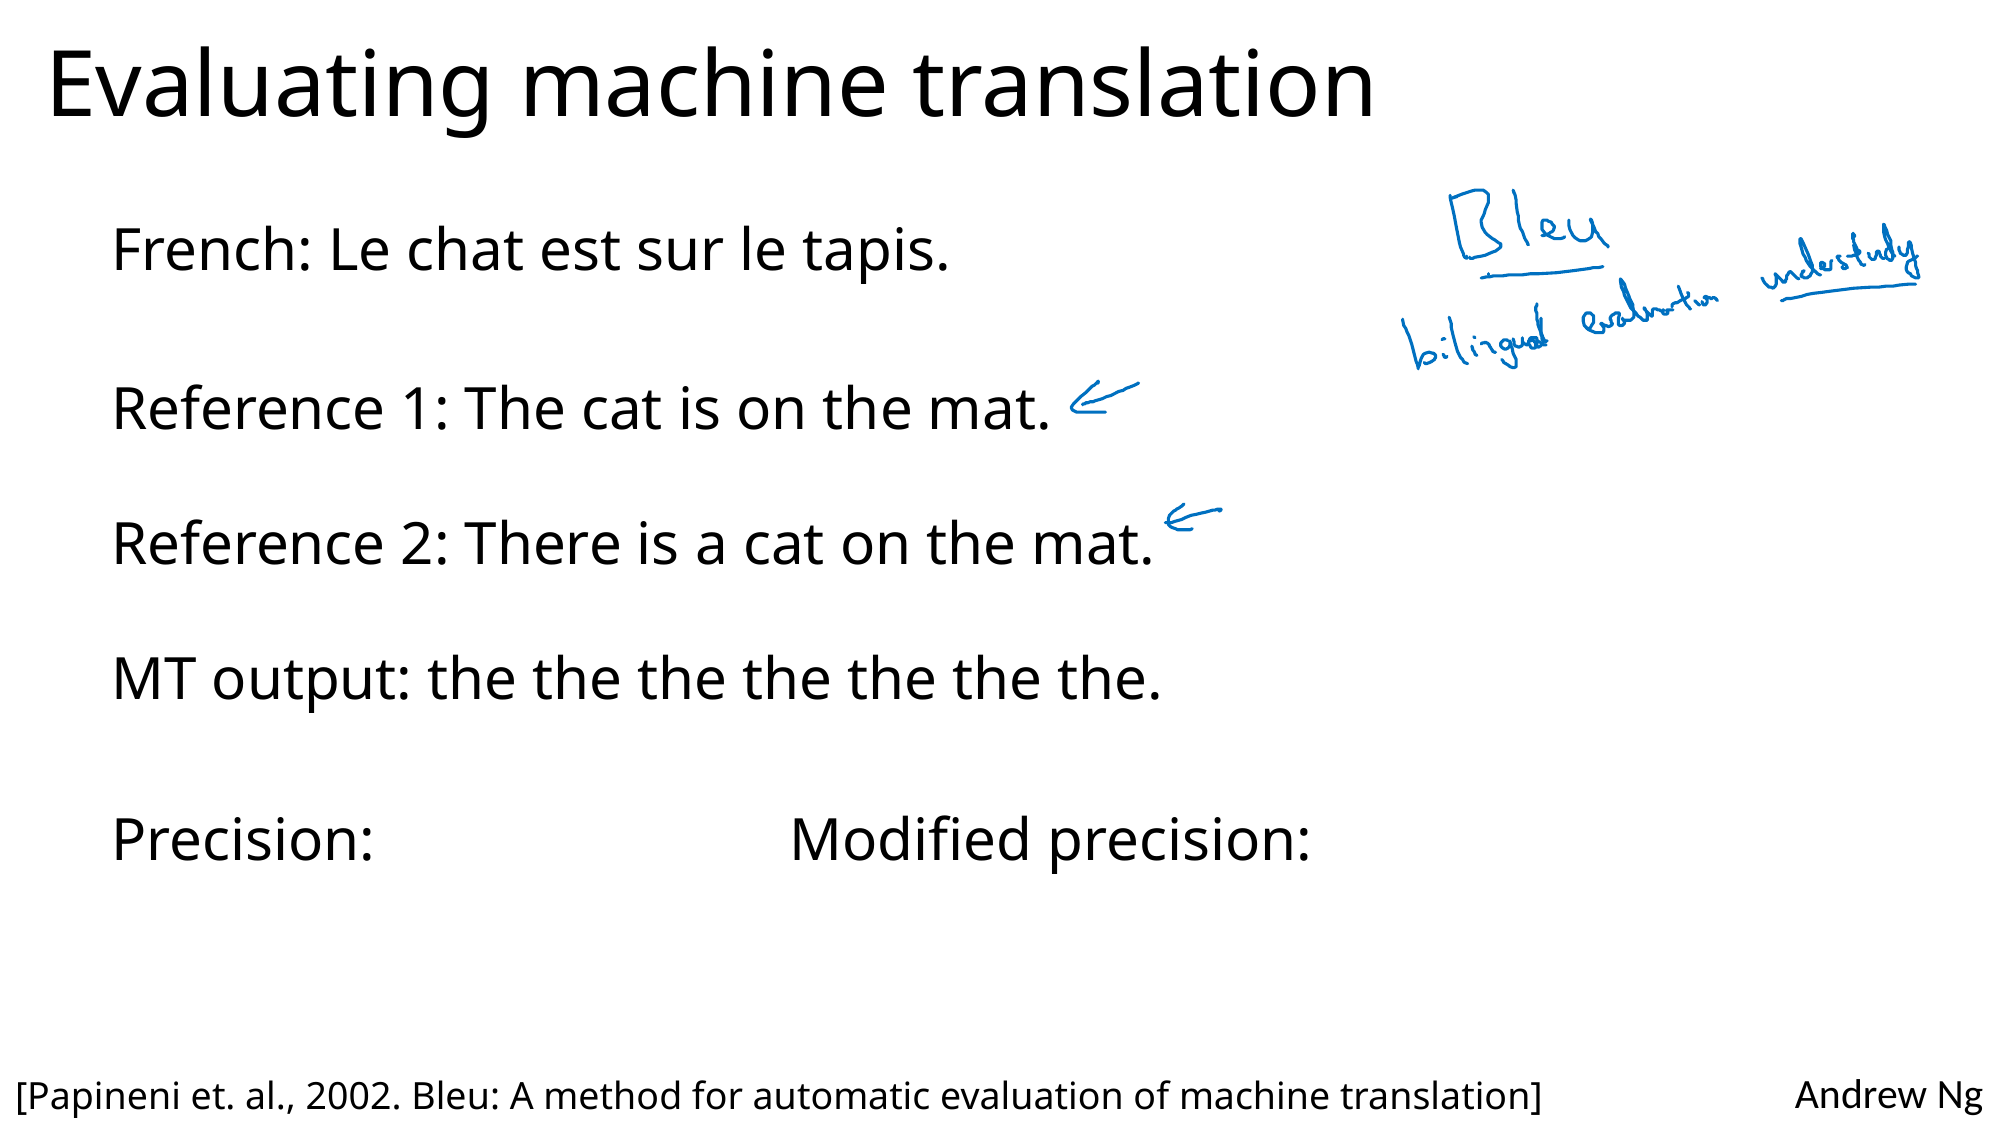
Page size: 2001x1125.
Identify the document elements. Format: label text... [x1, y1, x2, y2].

text_box Precision: [96, 794, 411, 881]
text_box Modified precision: [775, 794, 1067, 881]
text_box [Papineni et. al., 2002. Bleu: A method for automatic evaluation of machine translation] [0, 1064, 1566, 1125]
picture [1067, 186, 1923, 1100]
text_box Reference 1: The cat is on the mat. [96, 364, 1067, 450]
text_box MT output: the the the the the the the. [96, 633, 1067, 720]
text_box [1443, 1023, 1570, 1119]
text_box Reference 2: There is a cat on the mat. [96, 498, 1067, 585]
text_box French: Le chat est sur le tapis. [96, 204, 1014, 291]
title Evaluating machine translation [30, 29, 2000, 248]
